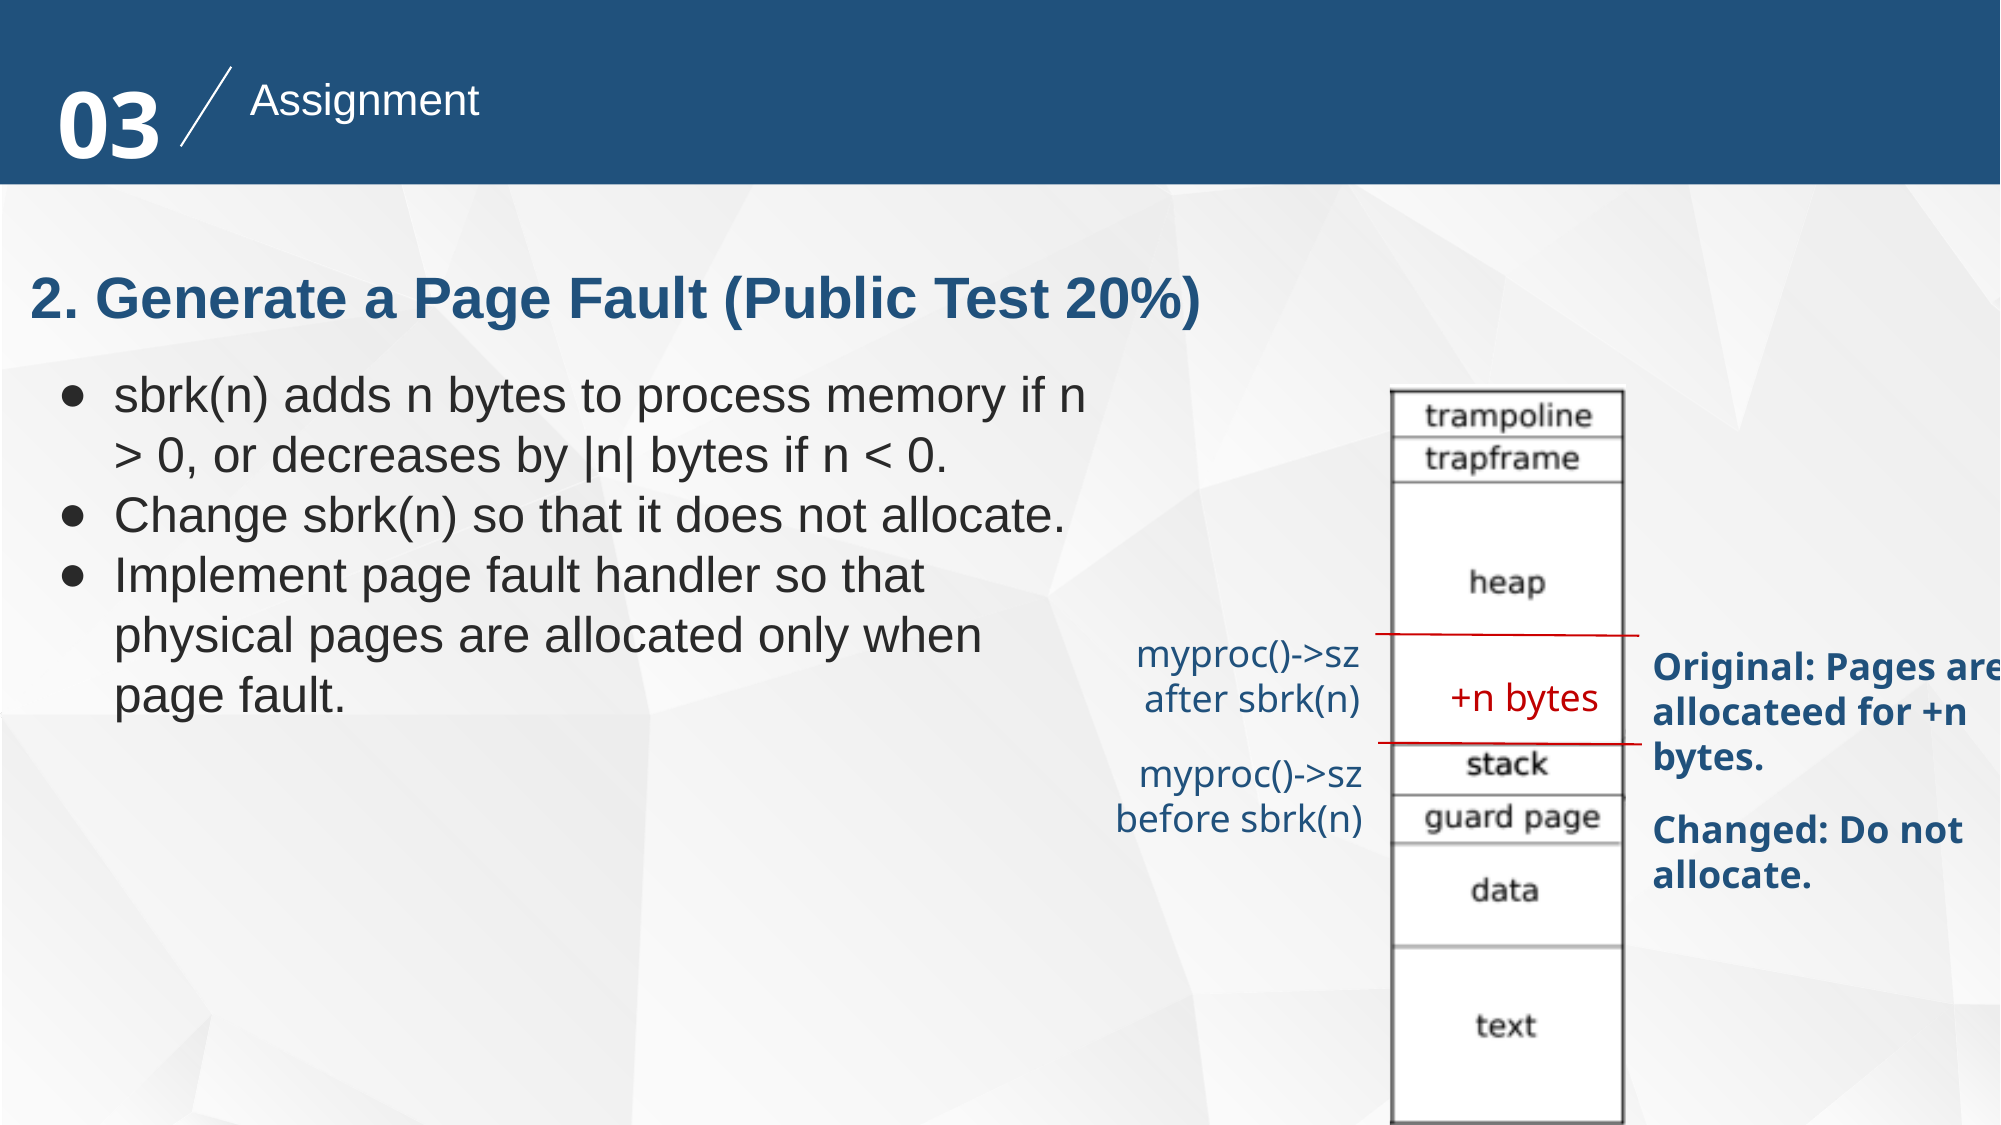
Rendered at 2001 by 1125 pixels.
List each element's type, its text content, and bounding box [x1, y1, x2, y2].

list Assignment [235, 57, 989, 139]
text_box myproc()->sz after sbrk(n) [1054, 615, 1375, 735]
list 03 [43, 52, 185, 218]
text_box 2. Generate a Page Fault (Public Test 20%) [16, 245, 1309, 415]
text_box myproc()->sz before sbrk(n) [1056, 736, 1377, 855]
picture [0, 0, 2001, 1125]
text_box +n bytes [1409, 660, 1638, 734]
text_box sbrk(n) adds n bytes to process memory if n > 0, or decreases by |n| bytes if n < 0. Change sbrk(n) so that it does not allocate. Implement page fault handler so that physical pages are allocated only when page fault. [43, 348, 1105, 737]
text_box Original: Pages are allocateed for +n bytes. Changed: Do not allocate. [1638, 629, 2000, 910]
